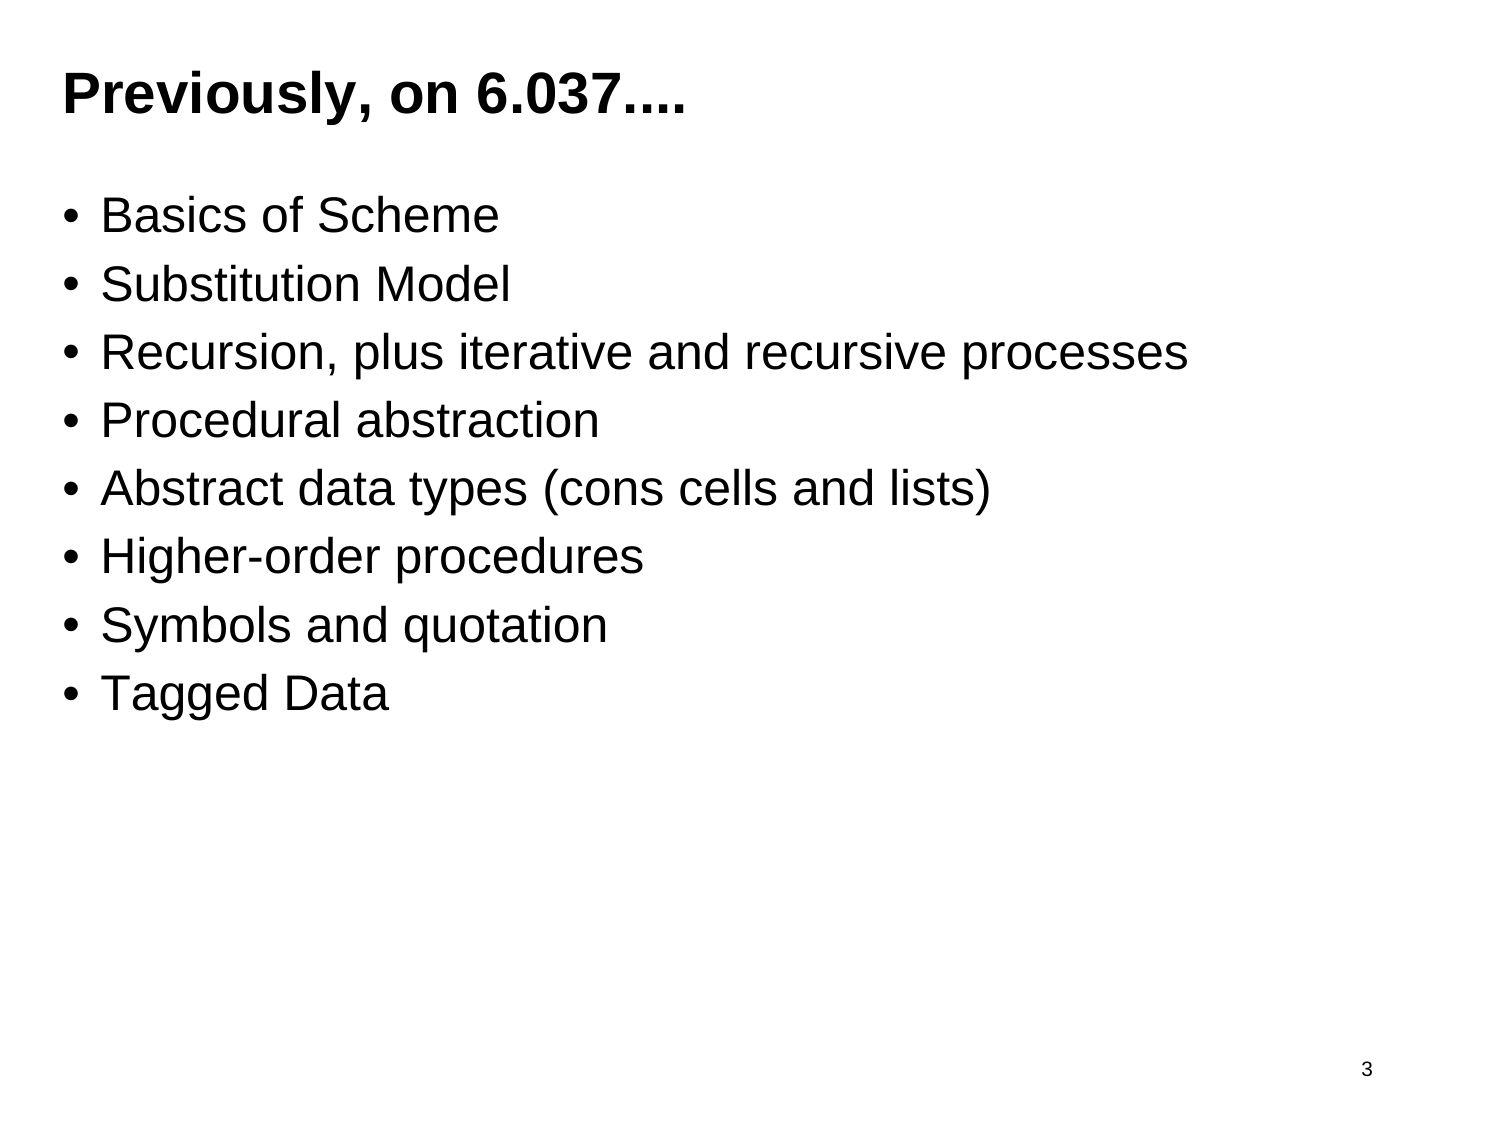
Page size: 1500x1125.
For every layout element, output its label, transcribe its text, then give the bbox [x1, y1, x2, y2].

list Basics of Scheme Substitution Model Recursion, plus iterative and recursive processes Procedural abstraction Abstract data types (cons cells and lists) Higher-order procedures Symbols and quotation Tagged Data [62, 187, 1450, 986]
title Previously, on 6.037.... [62, 32, 1338, 156]
